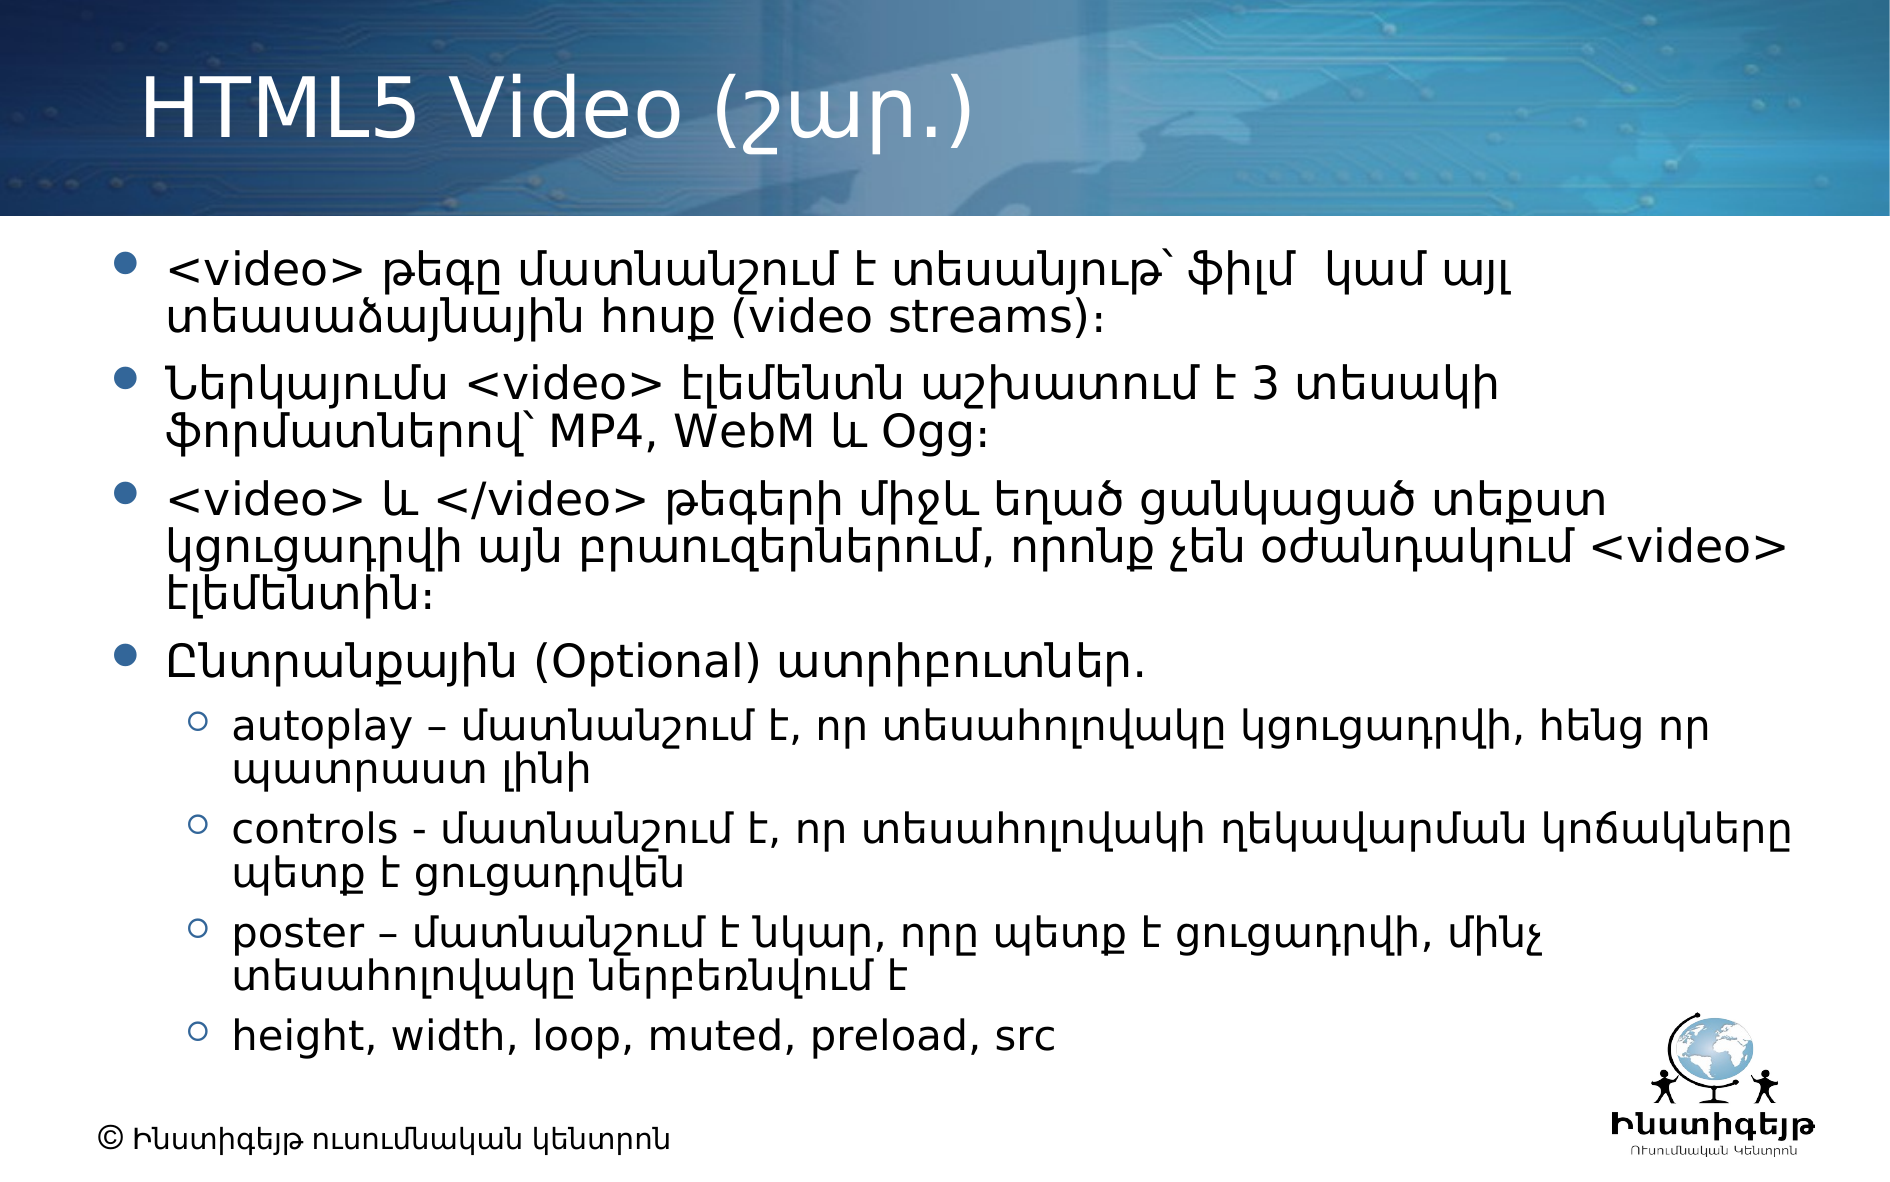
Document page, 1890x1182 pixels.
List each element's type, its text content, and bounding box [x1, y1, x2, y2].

list <video> թեգը մատնանշում է տեսանյութ՝ ֆիլմ կամ այլ տեասաձայնային հոսք (video streams)։ Ներկայումս <video> էլեմենտն աշխատում է 3 տեսակի ֆորմատներով՝ MP4, WebM և Ogg։ <video> և </video> թեգերի միջև եղած ցանկացած տեքստ կցուցադրվի այն բրաուզերներում, որոնք չեն օժանդակում <video> էլեմենտին։ Ընտրանքային (Optional) ատրիբուտներ․ autoplay – մատնանշում է, որ տեսահոլովակը կցուցադրվի, հենց որ պատրաստ լինի controls - մատնանշում է, որ տեսահոլովակի ղեկավարման կոճակները պետք է ցուցադրվեն poster – մատնանշում է նկար, որը պետք է ցուցադրվի, մինչ տեսահոլովակը ներբեռնվում է height, width, loop, muted, preload, src [110, 247, 1838, 277]
picture [1612, 1012, 1815, 1157]
picture [0, 0, 1890, 216]
